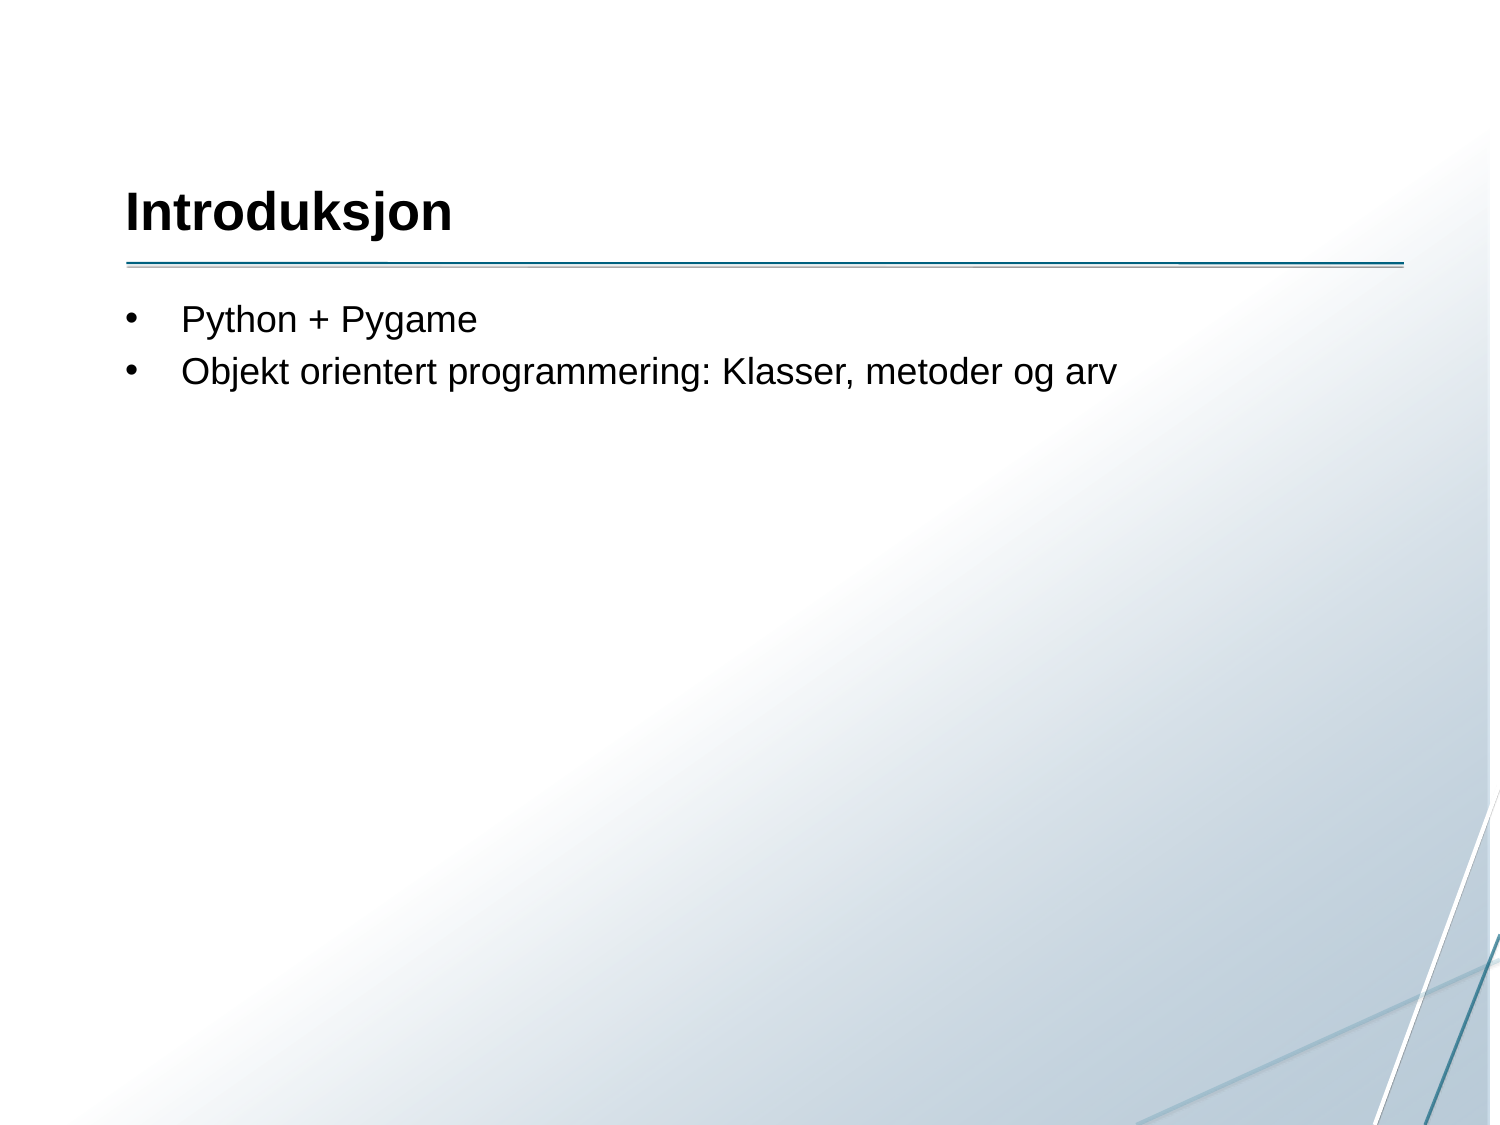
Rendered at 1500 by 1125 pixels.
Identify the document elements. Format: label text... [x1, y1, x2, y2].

list Python + Pygame Objekt orientert programmering: Klasser, metoder og arv [109, 287, 1404, 1005]
title Introduksjon [109, 49, 1403, 249]
